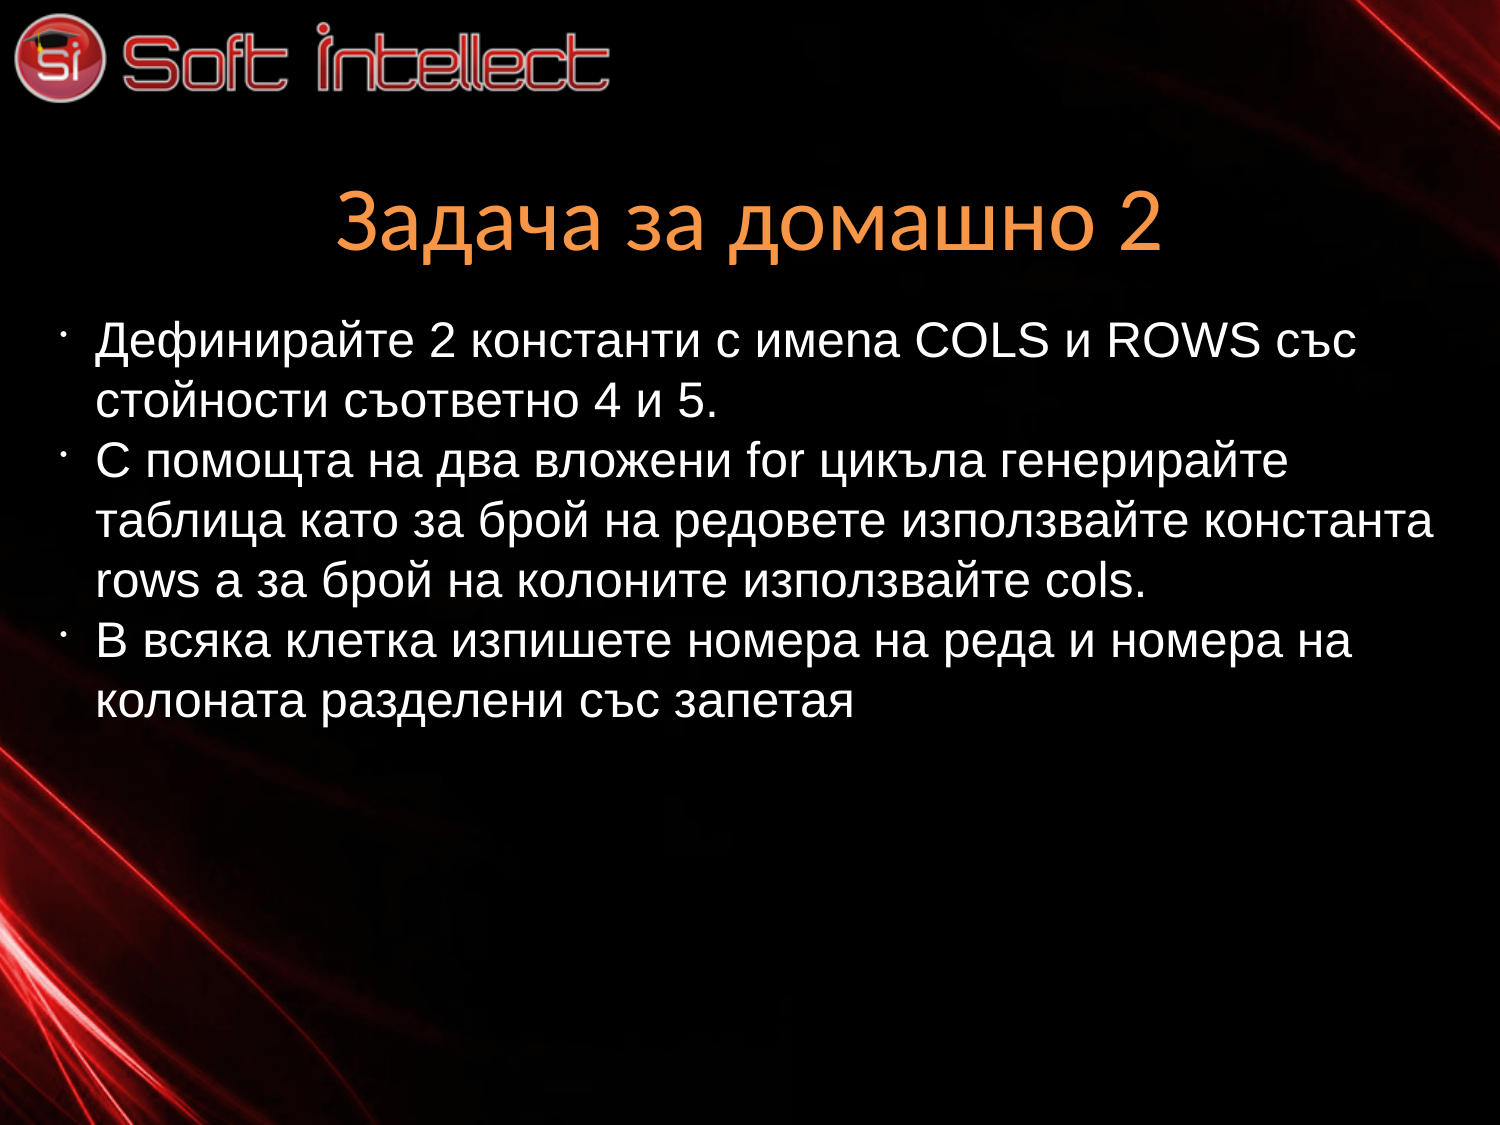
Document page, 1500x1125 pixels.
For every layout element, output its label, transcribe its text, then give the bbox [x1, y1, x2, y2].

picture [0, 0, 1500, 1125]
text_box Дефинирайте 2 константи с имena COLS и ROWS със стойности съответно 4 и 5. С помощта на два вложени for цикъла генерирайте таблица като за брой на редовете използвайте константа rows а за брой на колоните използвайте cols. В всяка клетка изпишете номера на реда и номера на колоната разделени със запетая [44, 300, 1455, 540]
text_box Задача за домашно 2 [75, 119, 1425, 300]
